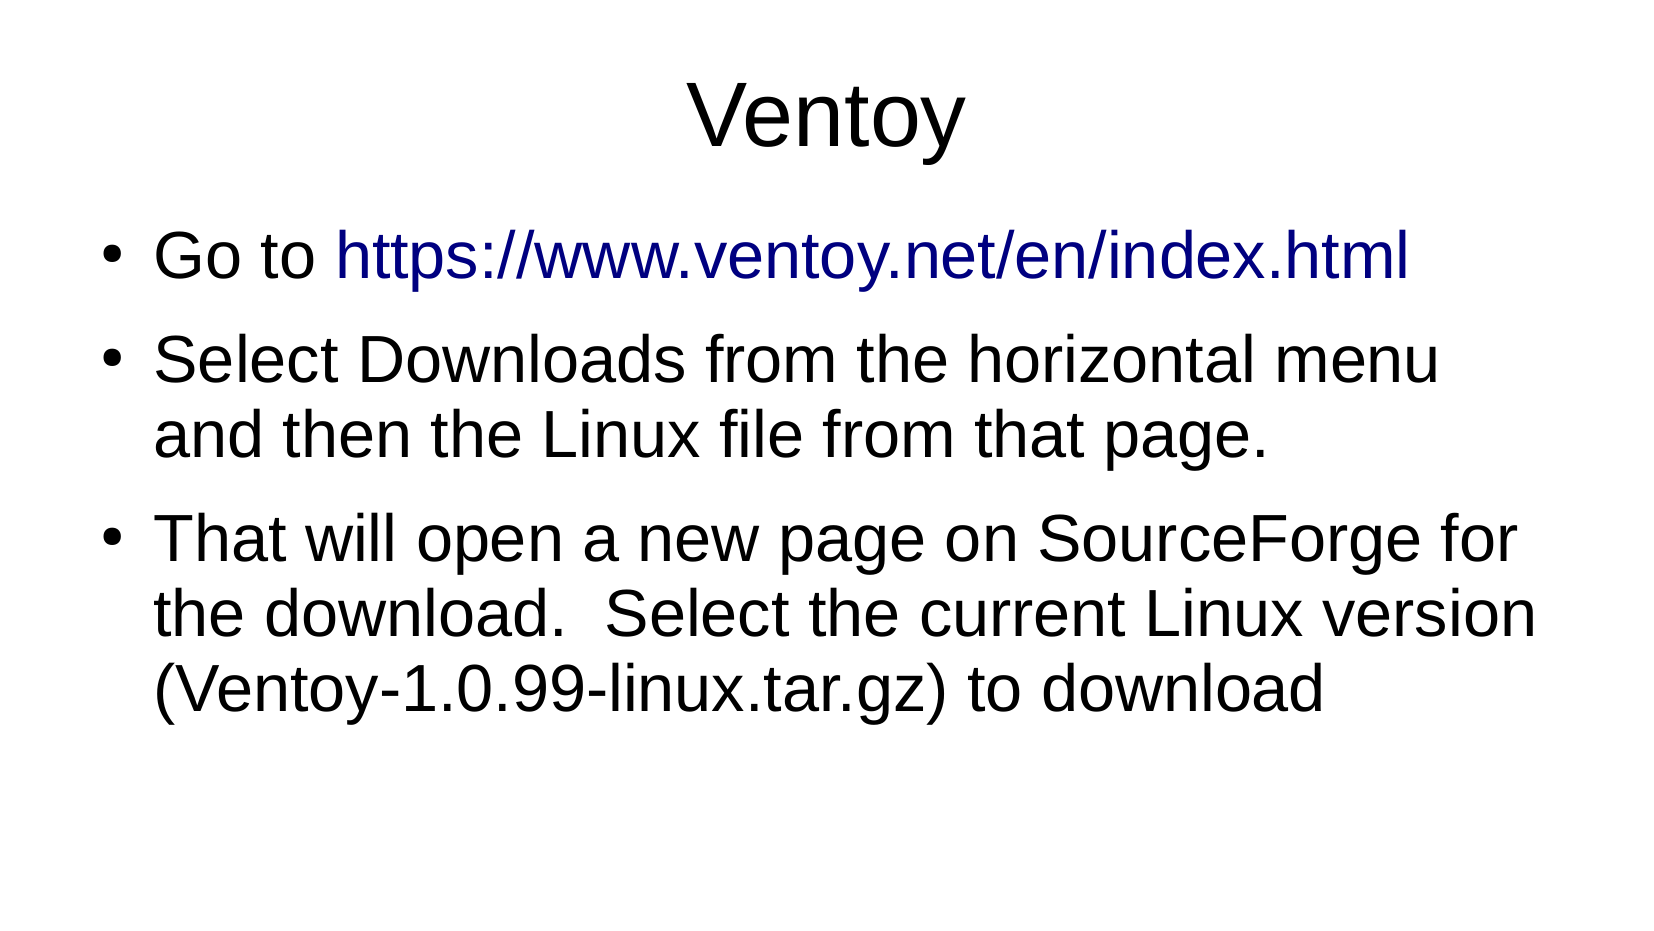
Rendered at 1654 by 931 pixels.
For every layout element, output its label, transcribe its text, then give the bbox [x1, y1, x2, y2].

list Go to https://www.ventoy.net/en/index.html Select Downloads from the horizontal menu and then the Linux file from that page. That will open a new page on SourceForge for the download. Select the current Linux version (Ventoy-1.0.99-linux.tar.gz) to download [82, 217, 1571, 758]
title Ventoy [82, 37, 1571, 193]
